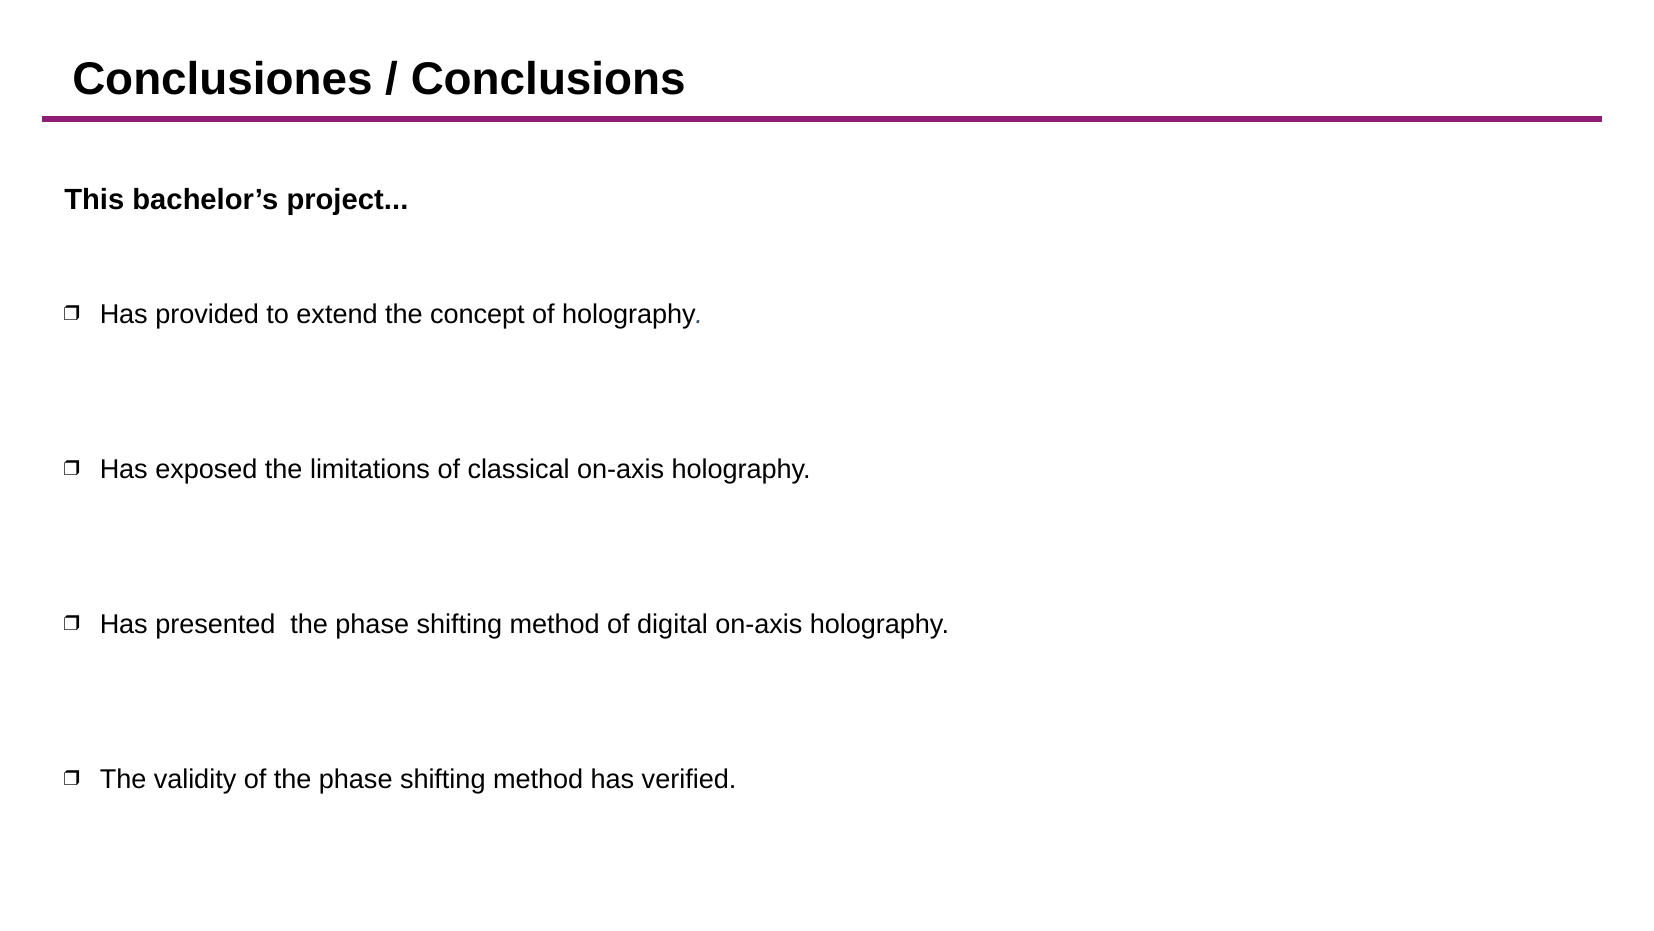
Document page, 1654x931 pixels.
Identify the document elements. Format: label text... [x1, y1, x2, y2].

title Conclusiones / Conclusions [72, 18, 1654, 140]
text_box This bachelor’s project... Has provided to extend the concept of holography. Has exposed the limitations of classical on-axis holography. Has presented the phase shifting method of digital on-axis holography. The validity of the phase shifting method has verified. [64, 150, 1654, 866]
